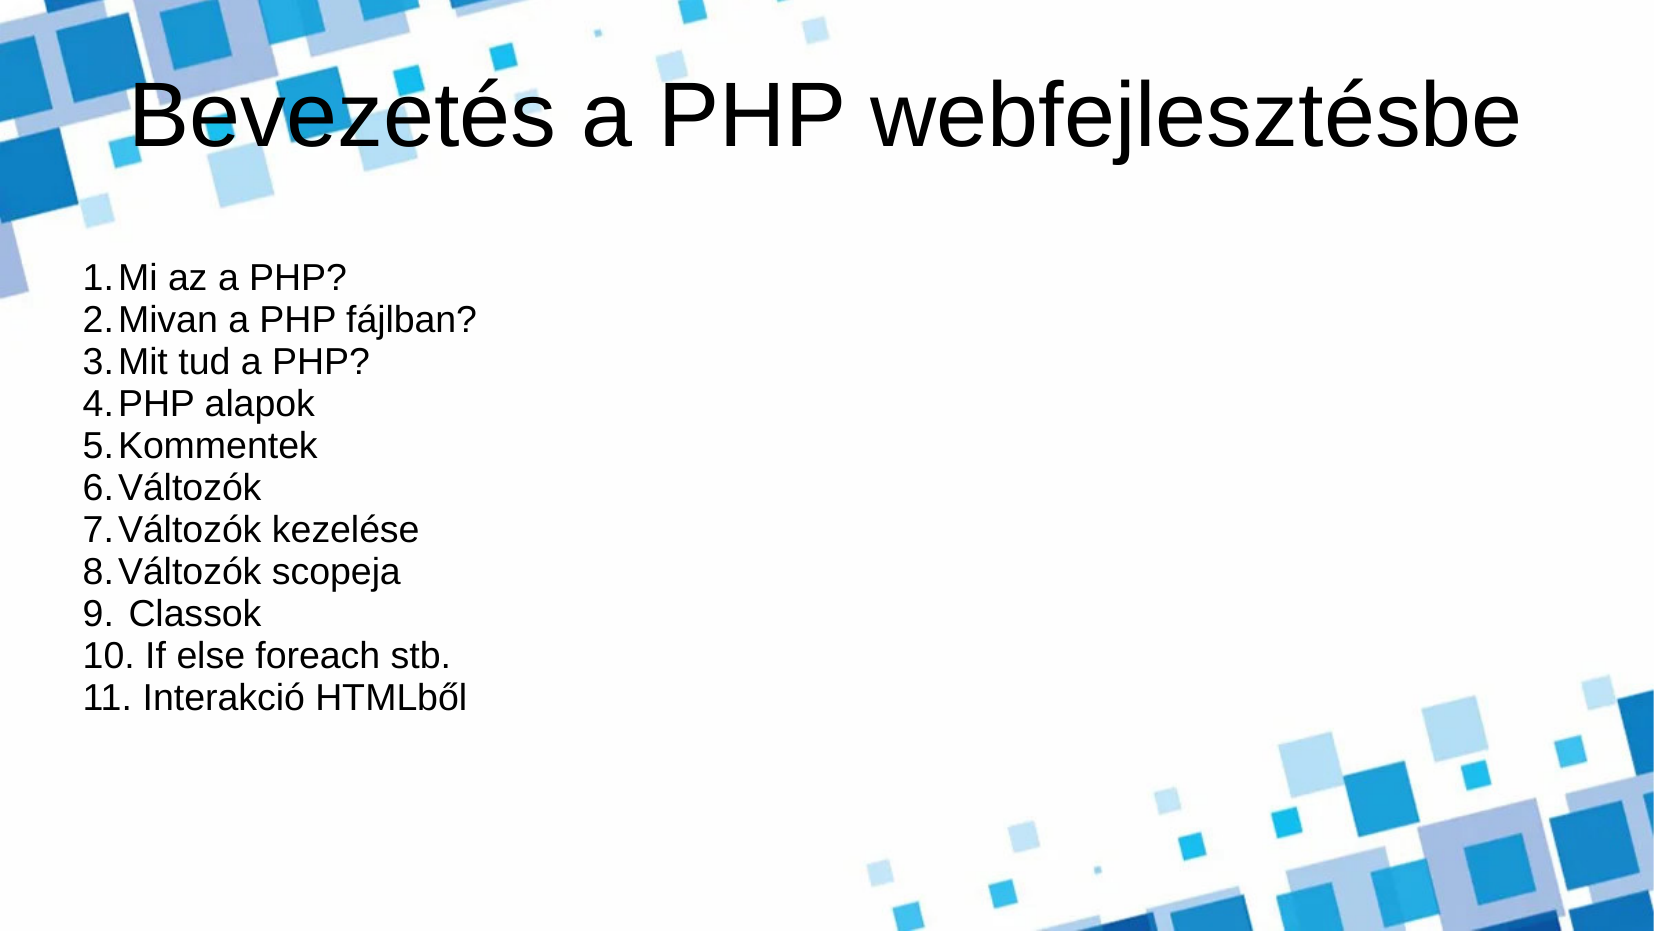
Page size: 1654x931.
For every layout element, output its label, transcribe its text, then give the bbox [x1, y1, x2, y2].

title Bevezetés a PHP webfejlesztésbe [82, 37, 1571, 193]
subtitle Mi az a PHP? Mivan a PHP fájlban? Mit tud a PHP? PHP alapok Kommentek Változók Változók kezelése Változók scopeja Classok If else foreach stb. Interakció HTMLből [82, 217, 1571, 757]
picture [0, 0, 1654, 931]
